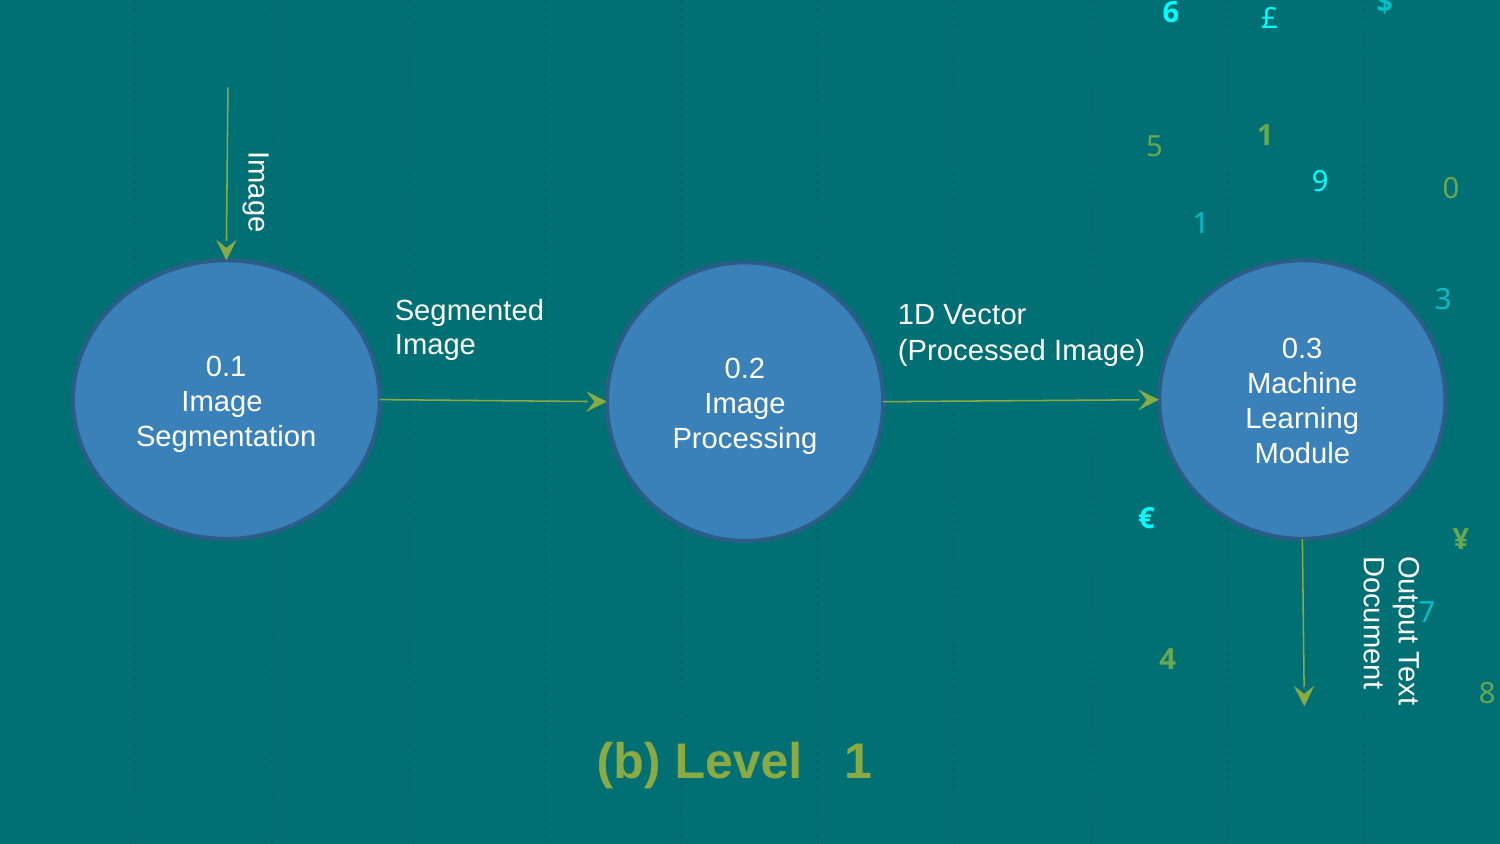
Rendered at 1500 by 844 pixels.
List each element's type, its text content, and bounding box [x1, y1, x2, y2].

text_box Segmented Image [379, 283, 614, 390]
text_box 0.2 Image Processing [606, 262, 884, 542]
text_box 1D Vector (Processed Image) [882, 288, 1198, 385]
text_box Image [204, 136, 286, 385]
text_box (b) Level 1 [581, 721, 897, 798]
text_box Output Text Document [1314, 541, 1436, 789]
text_box 0.1 Image Segmentation [72, 261, 380, 539]
text_box 0.3 Machine Learning Module [1159, 260, 1446, 539]
